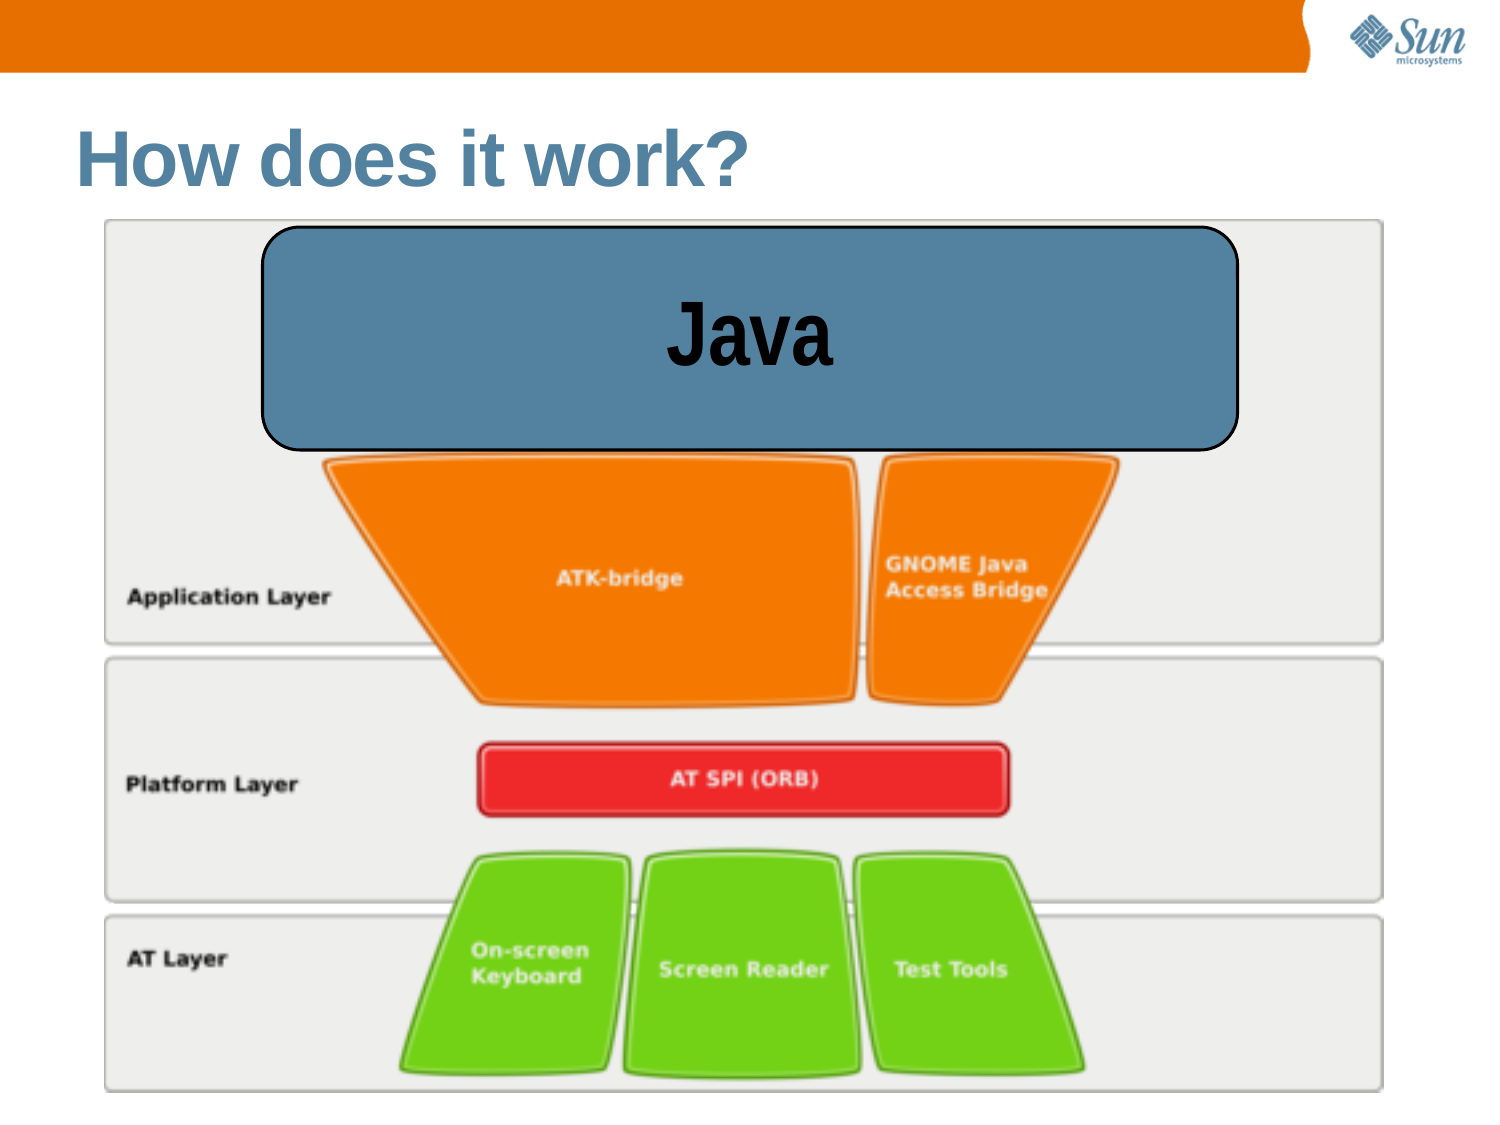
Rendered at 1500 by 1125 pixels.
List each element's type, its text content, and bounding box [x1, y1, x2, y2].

title How does it work? [75, 122, 1438, 228]
picture [0, 0, 1500, 75]
text_box Java [262, 227, 1238, 451]
picture [104, 219, 1384, 1093]
